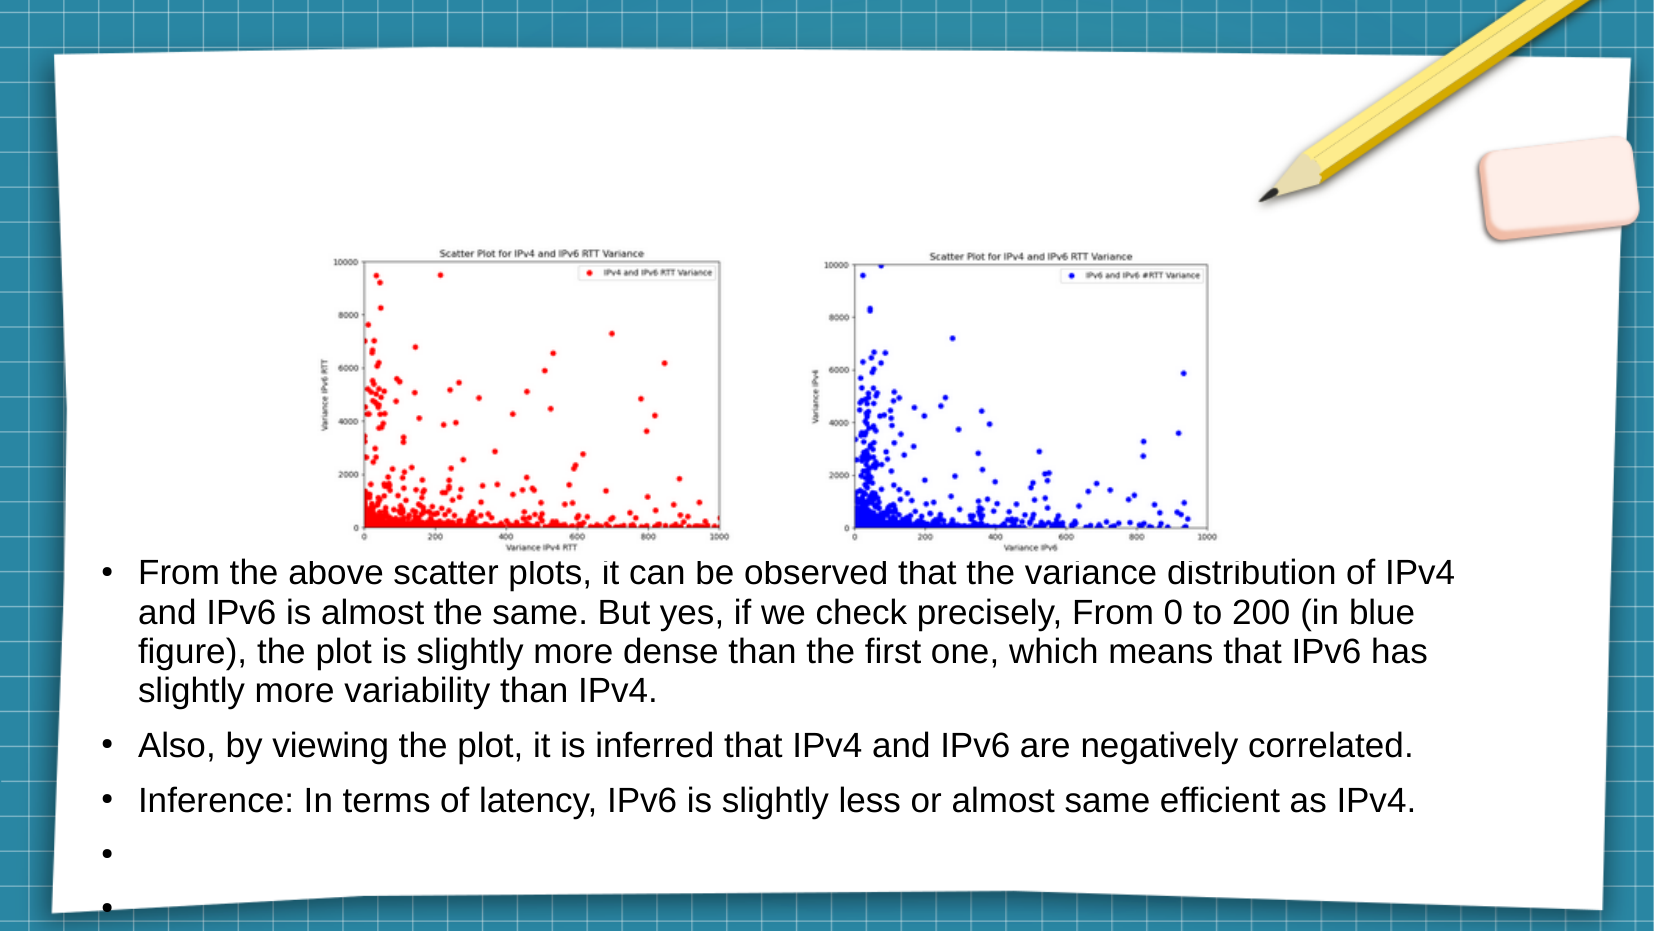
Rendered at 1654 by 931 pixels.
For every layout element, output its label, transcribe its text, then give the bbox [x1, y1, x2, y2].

list From the above scatter plots, it can be observed that the variance distribution of IPv4 and IPv6 is almost the same. But yes, if we check precisely, From 0 to 200 (in blue figure), the plot is slightly more dense than the first one, which means that IPv6 has slightly more variability than IPv4. Also, by viewing the plot, it is inferred that IPv4 and IPv6 are negatively correlated. Inference: In terms of latency, IPv6 is slightly less or almost same efficient as IPv4. [88, 553, 1477, 827]
picture [0, 0, 1654, 931]
